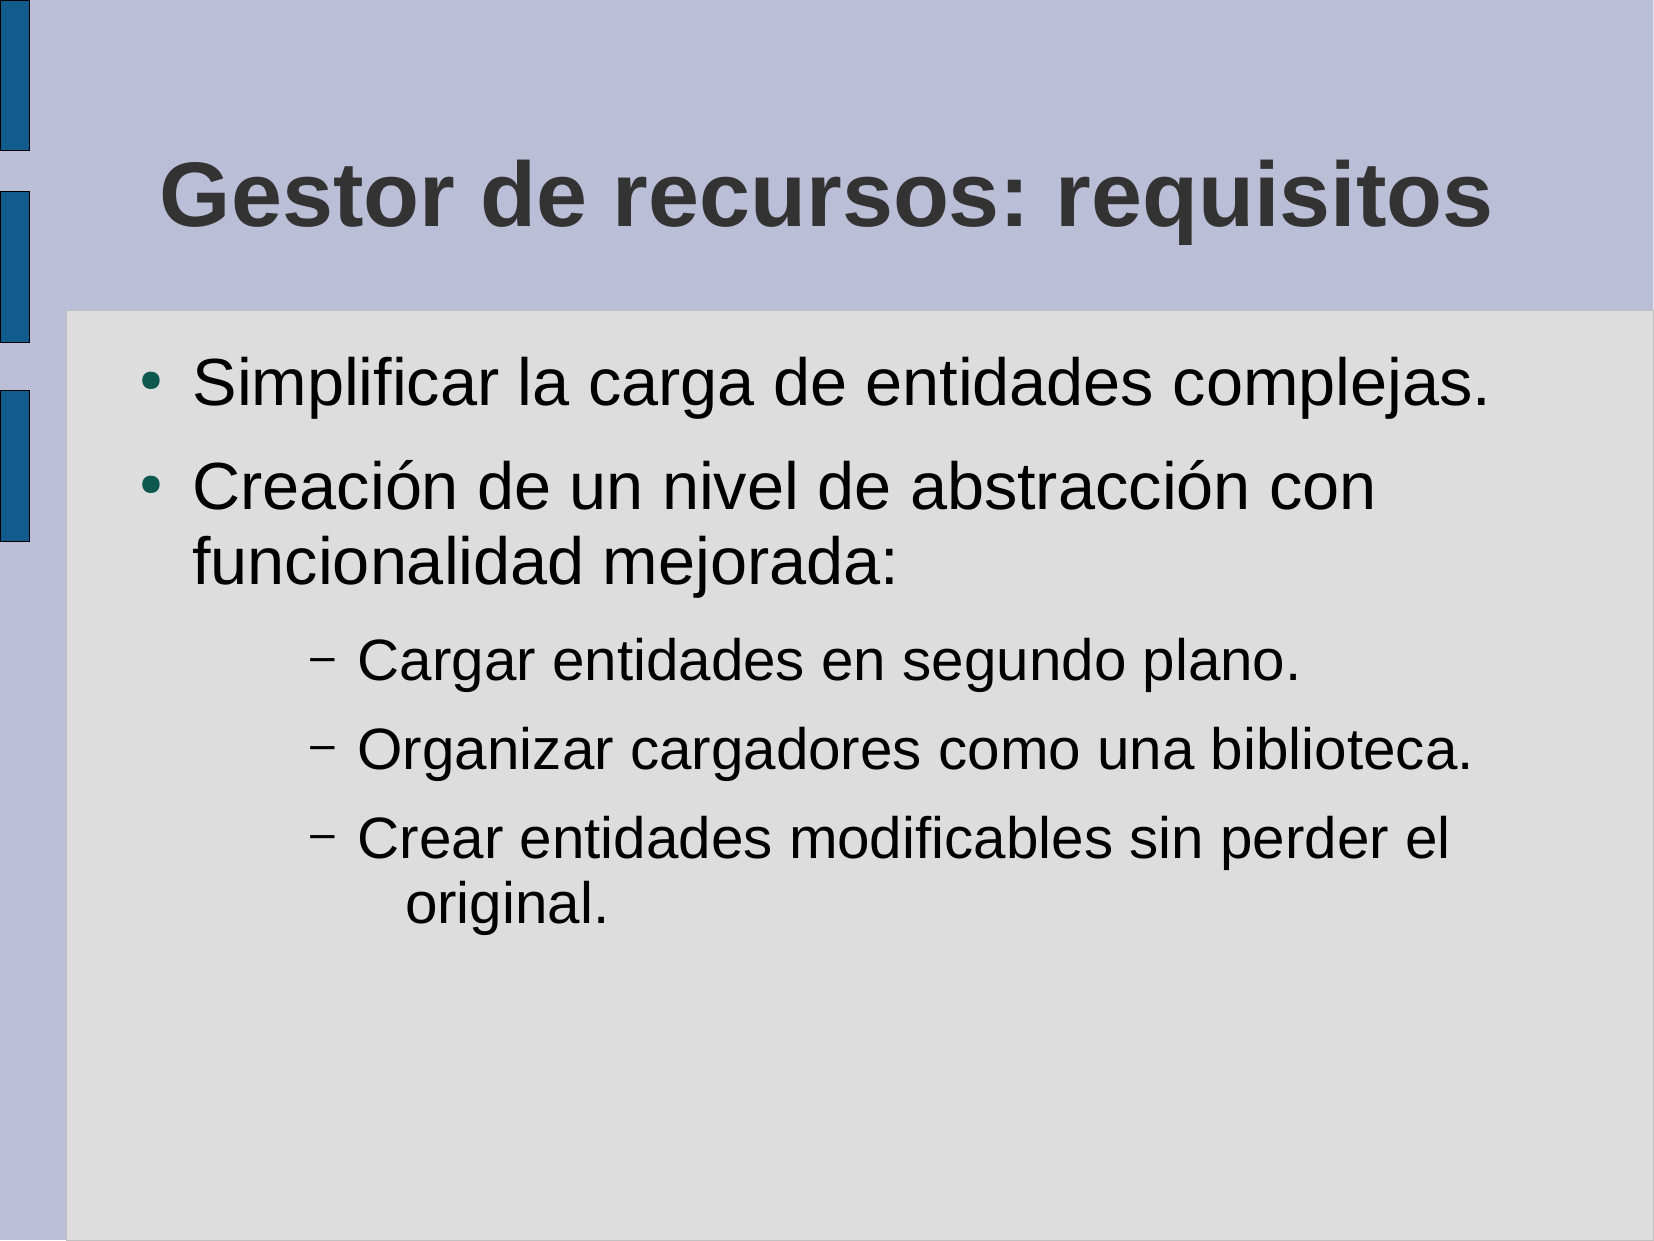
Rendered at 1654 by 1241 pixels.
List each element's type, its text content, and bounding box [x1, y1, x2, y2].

title Gestor de recursos: requisitos [121, 91, 1534, 299]
list Simplificar la carga de entidades complejas. Creación de un nivel de abstracción con funcionalidad mejorada: Cargar entidades en segundo plano. Organizar cargadores como una biblioteca. Crear entidades modificables sin perder el original. [121, 344, 1534, 1127]
